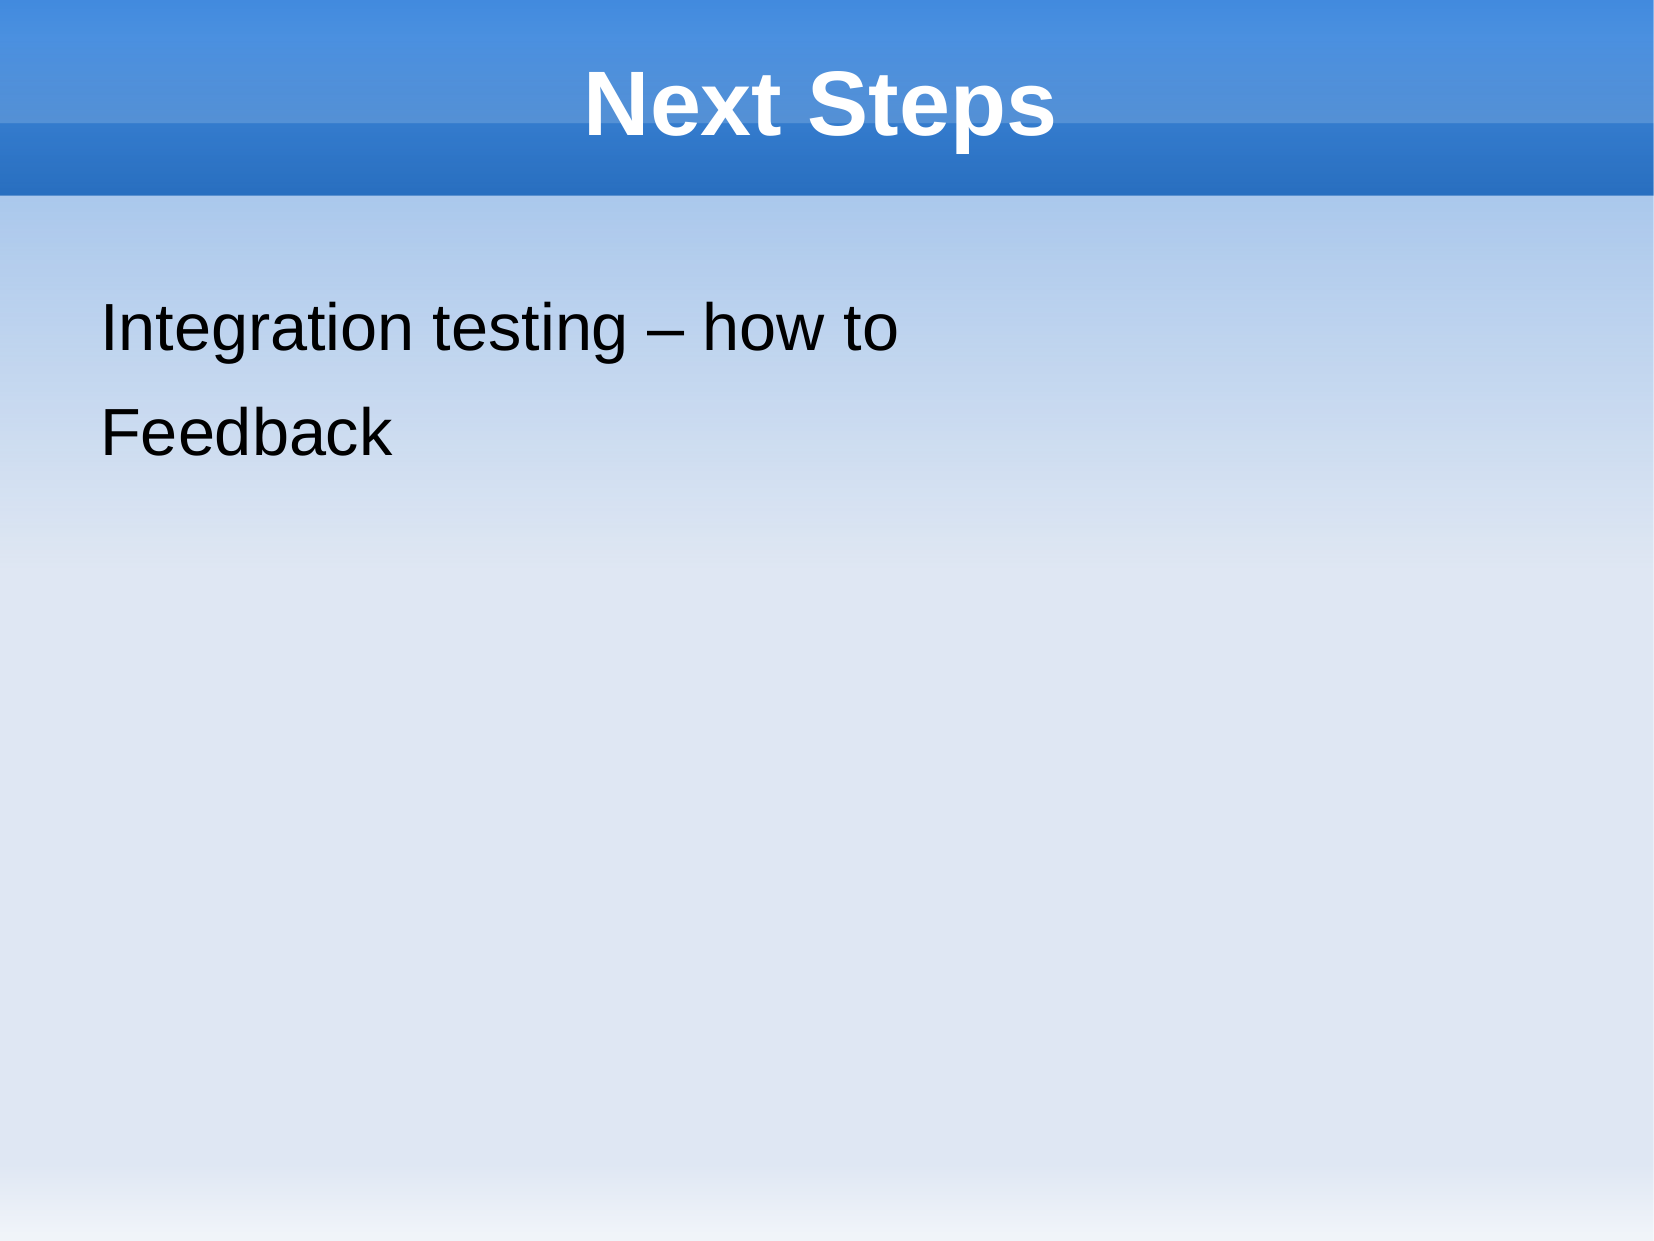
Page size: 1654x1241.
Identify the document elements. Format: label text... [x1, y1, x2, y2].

list Integration testing – how to Feedback [82, 290, 1571, 1094]
title Next Steps [76, 7, 1565, 200]
picture [0, 0, 1654, 1241]
